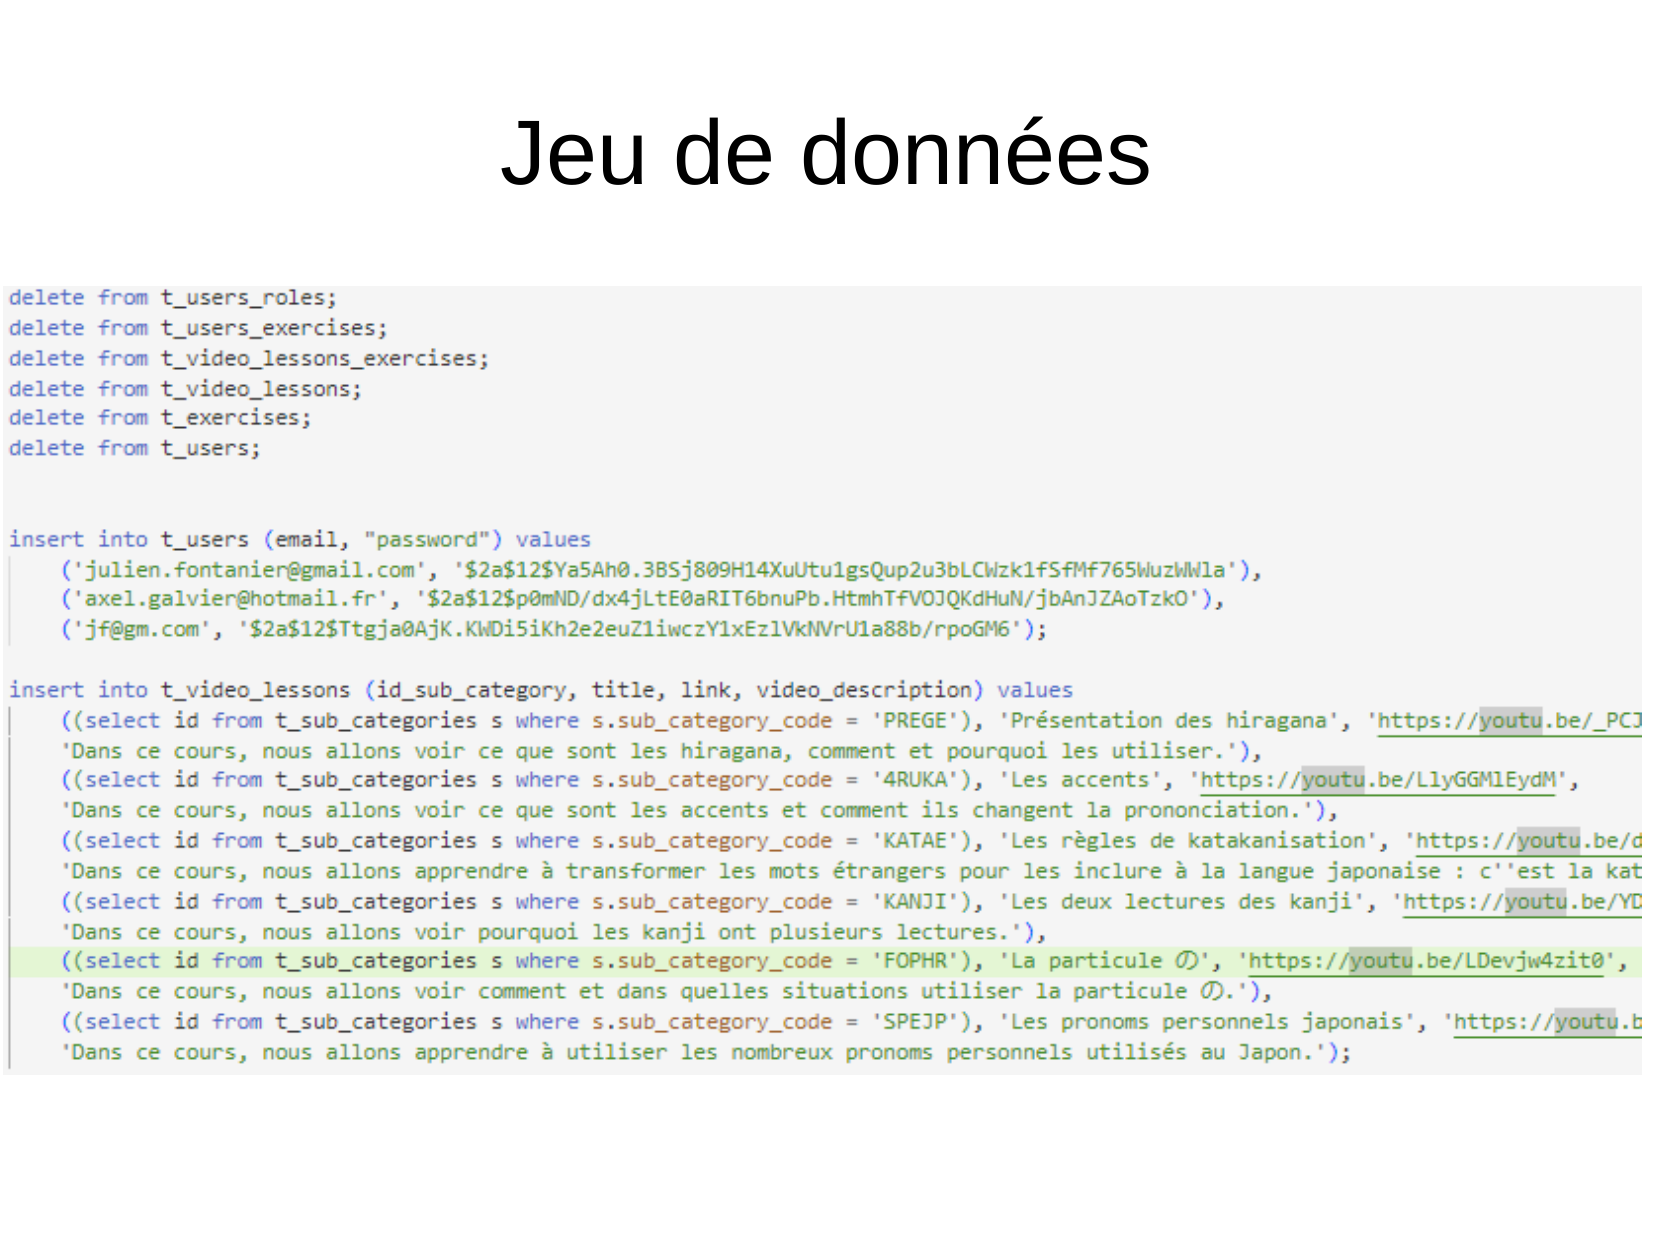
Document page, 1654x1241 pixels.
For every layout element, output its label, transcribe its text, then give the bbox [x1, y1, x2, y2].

picture [3, 286, 1642, 1075]
title Jeu de données [82, 49, 1571, 257]
